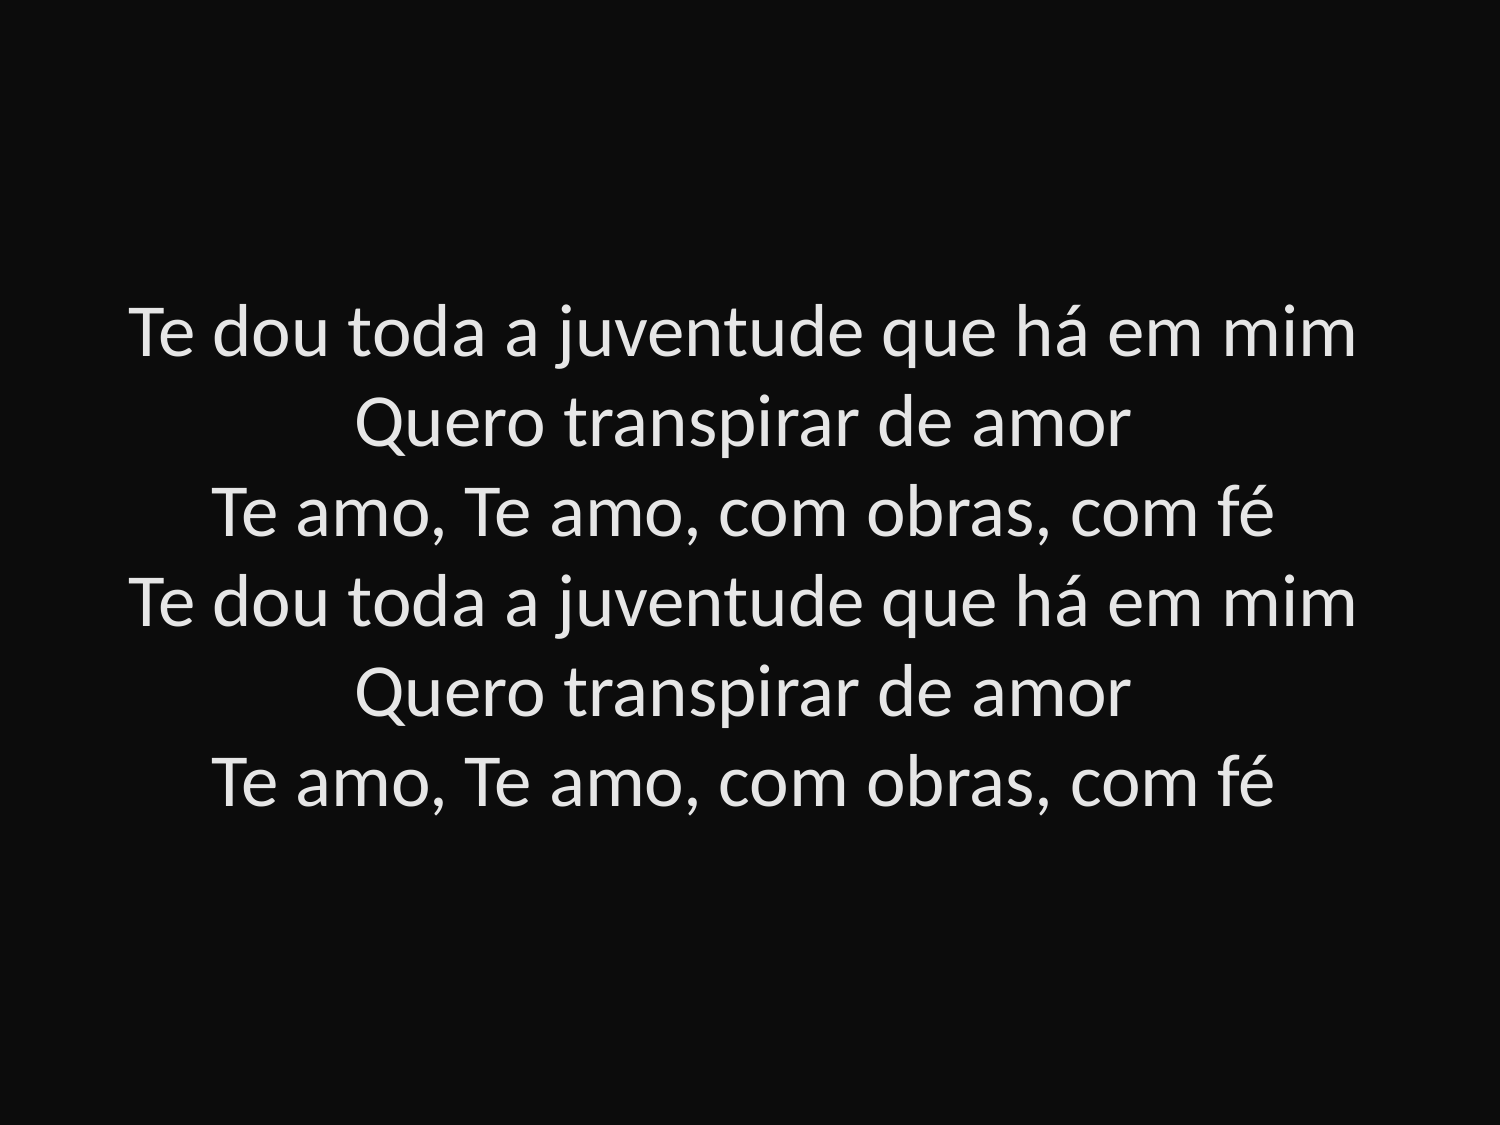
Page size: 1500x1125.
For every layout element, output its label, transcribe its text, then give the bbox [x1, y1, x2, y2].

title Te dou toda a juventude que há em mim Quero transpirar de amor Te amo, Te amo, com obras, com fé Te dou toda a juventude que há em mim Quero transpirar de amor Te amo, Te amo, com obras, com fé [41, 45, 1447, 1059]
